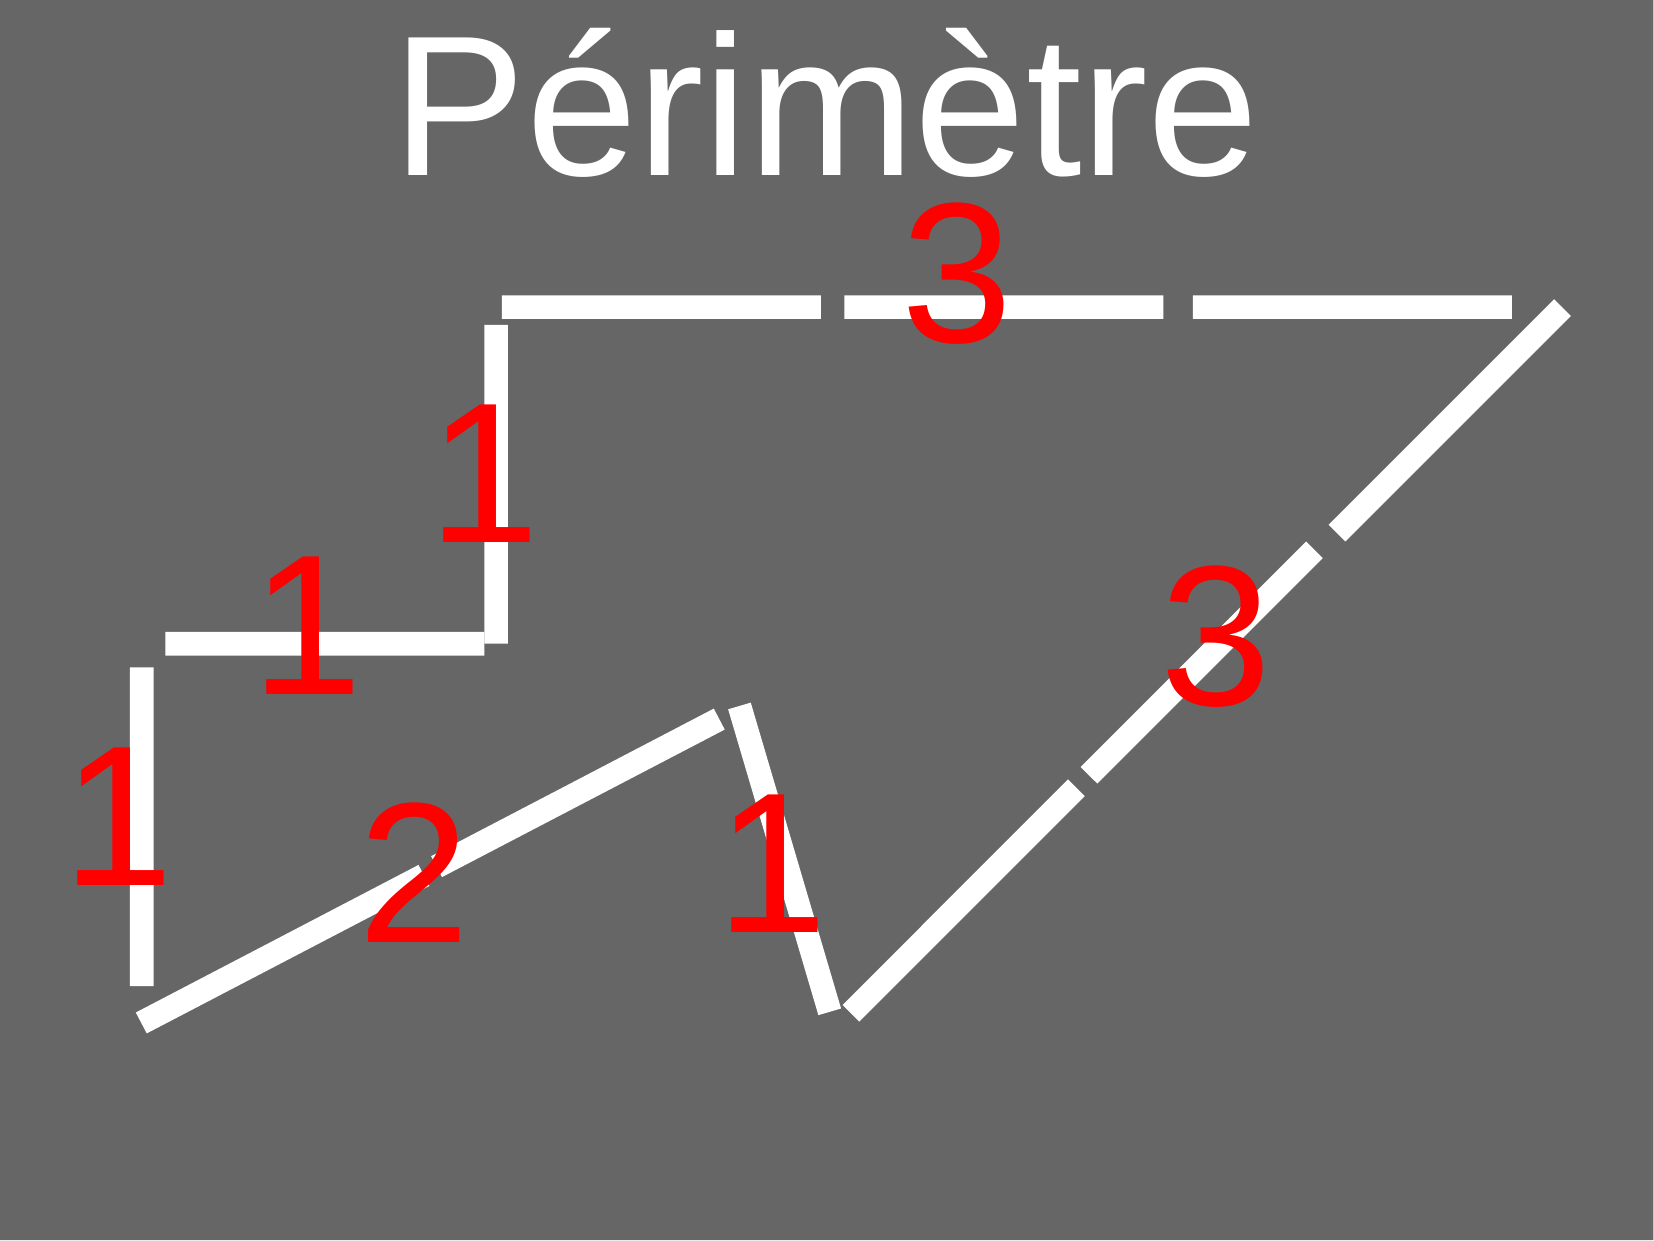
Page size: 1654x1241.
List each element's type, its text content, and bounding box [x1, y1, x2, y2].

text_box 1 [47, 696, 189, 936]
text_box [0, 0, 1654, 1241]
text_box 1 [701, 744, 843, 983]
text_box 2 [343, 753, 485, 993]
text_box 1 [414, 354, 556, 593]
text_box 3 [886, 153, 1028, 393]
text_box 3 [1145, 517, 1287, 756]
text_box 1 [237, 505, 378, 745]
title Périmètre [353, 0, 1300, 237]
